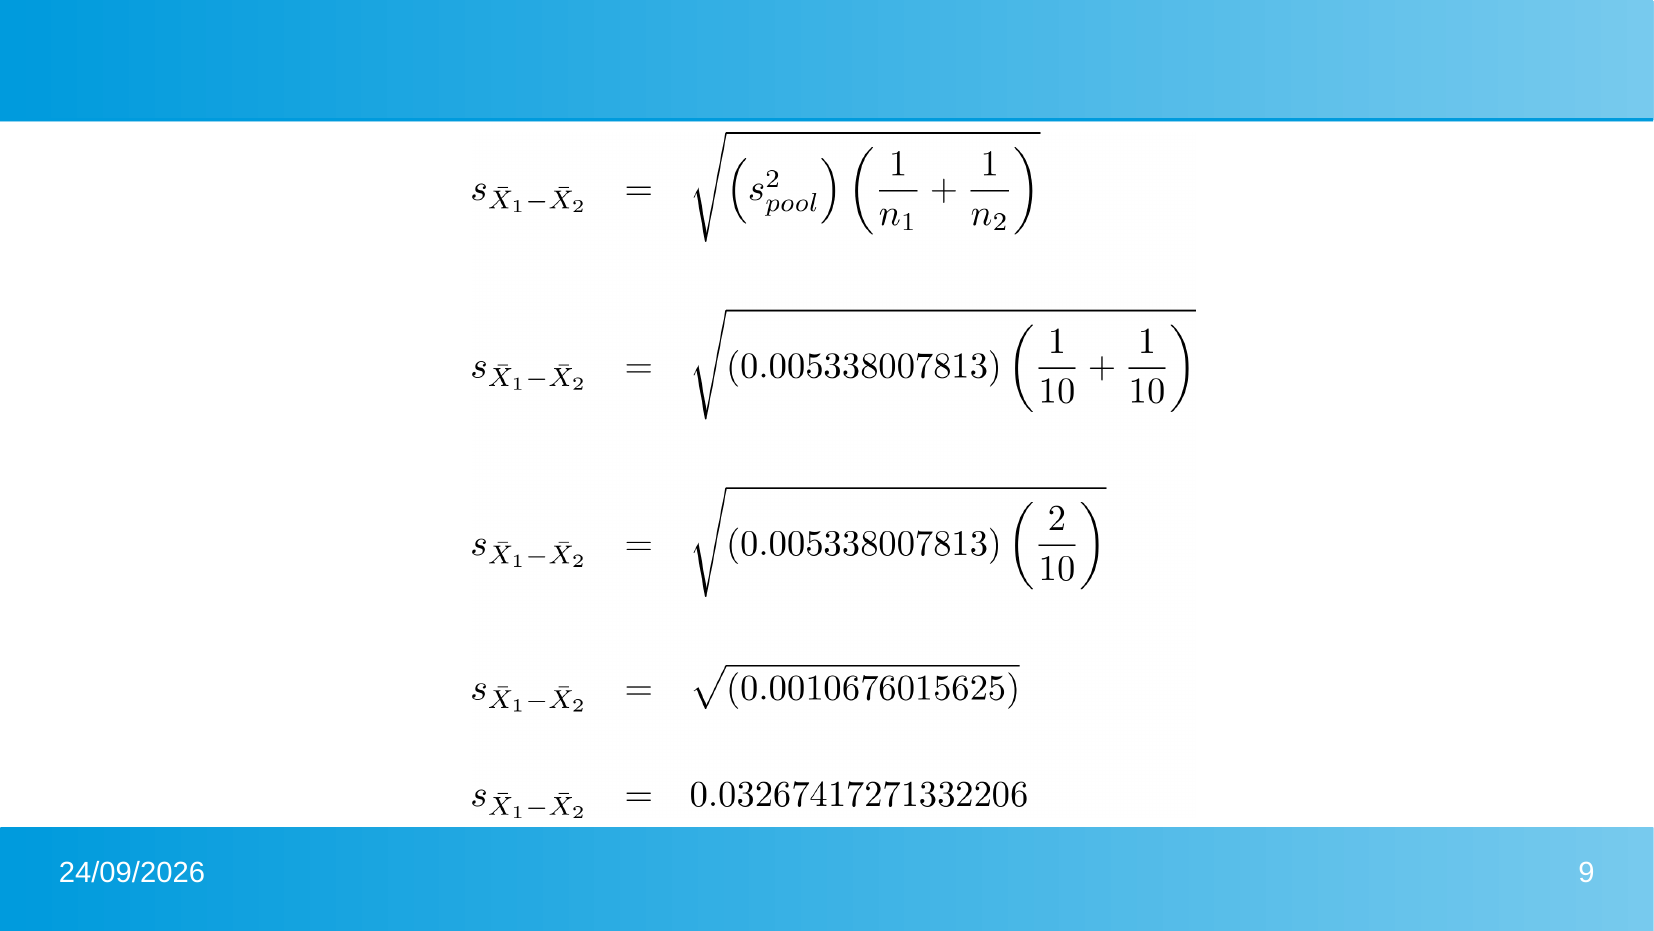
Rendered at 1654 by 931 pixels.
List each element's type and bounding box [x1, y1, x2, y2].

picture [472, 132, 1196, 818]
